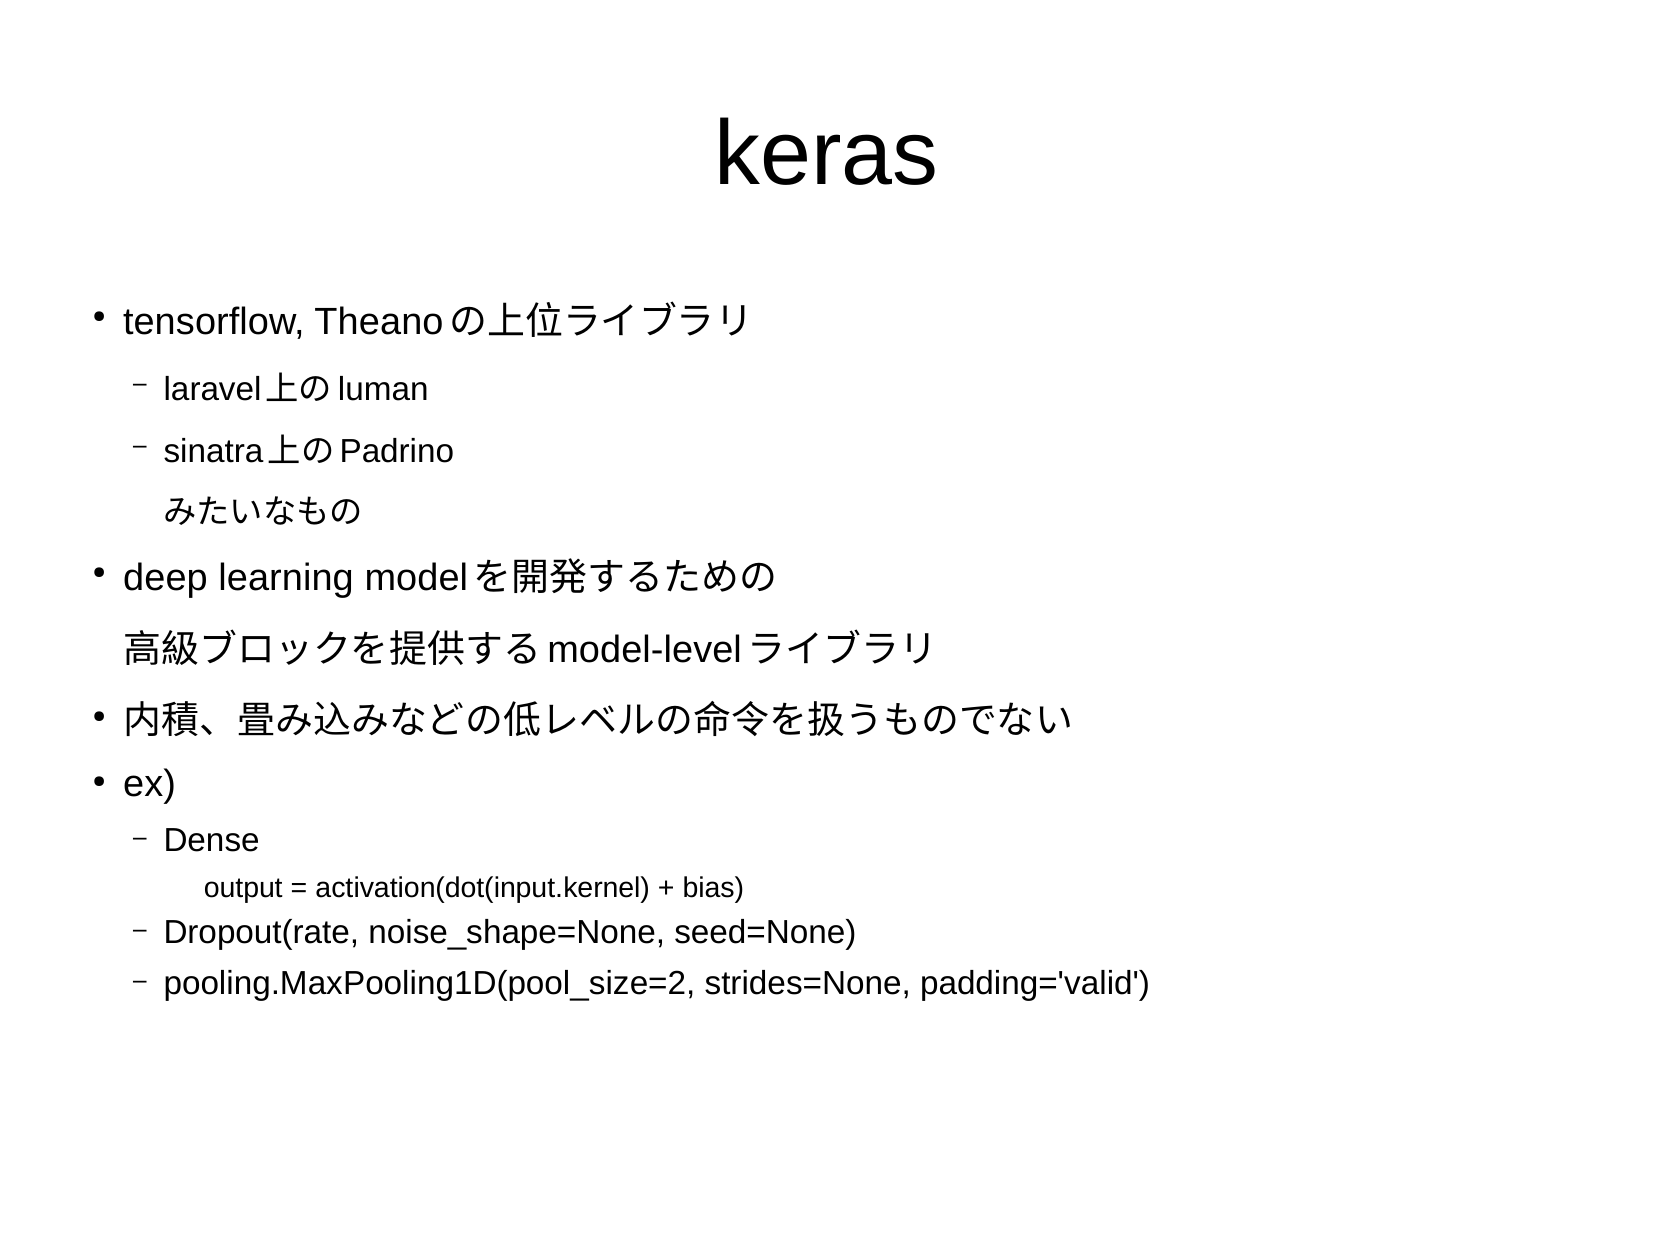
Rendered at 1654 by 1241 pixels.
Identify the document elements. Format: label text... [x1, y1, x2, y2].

list tensorflow, Theanoの上位ライブラリ laravel上のluman sinatra上のPadrino みたいなもの deep learning modelを開発するための 高級ブロックを提供するmodel-levelライブラリ 内積、畳み込みなどの低レベルの命令を扱うものでない ex) Dense output = activation(dot(input.kernel) + bias) Dropout(rate, noise_shape=None, seed=None) pooling.MaxPooling1D(pool_size=2, strides=None, padding='valid') [82, 290, 1571, 1010]
title keras [82, 49, 1571, 257]
